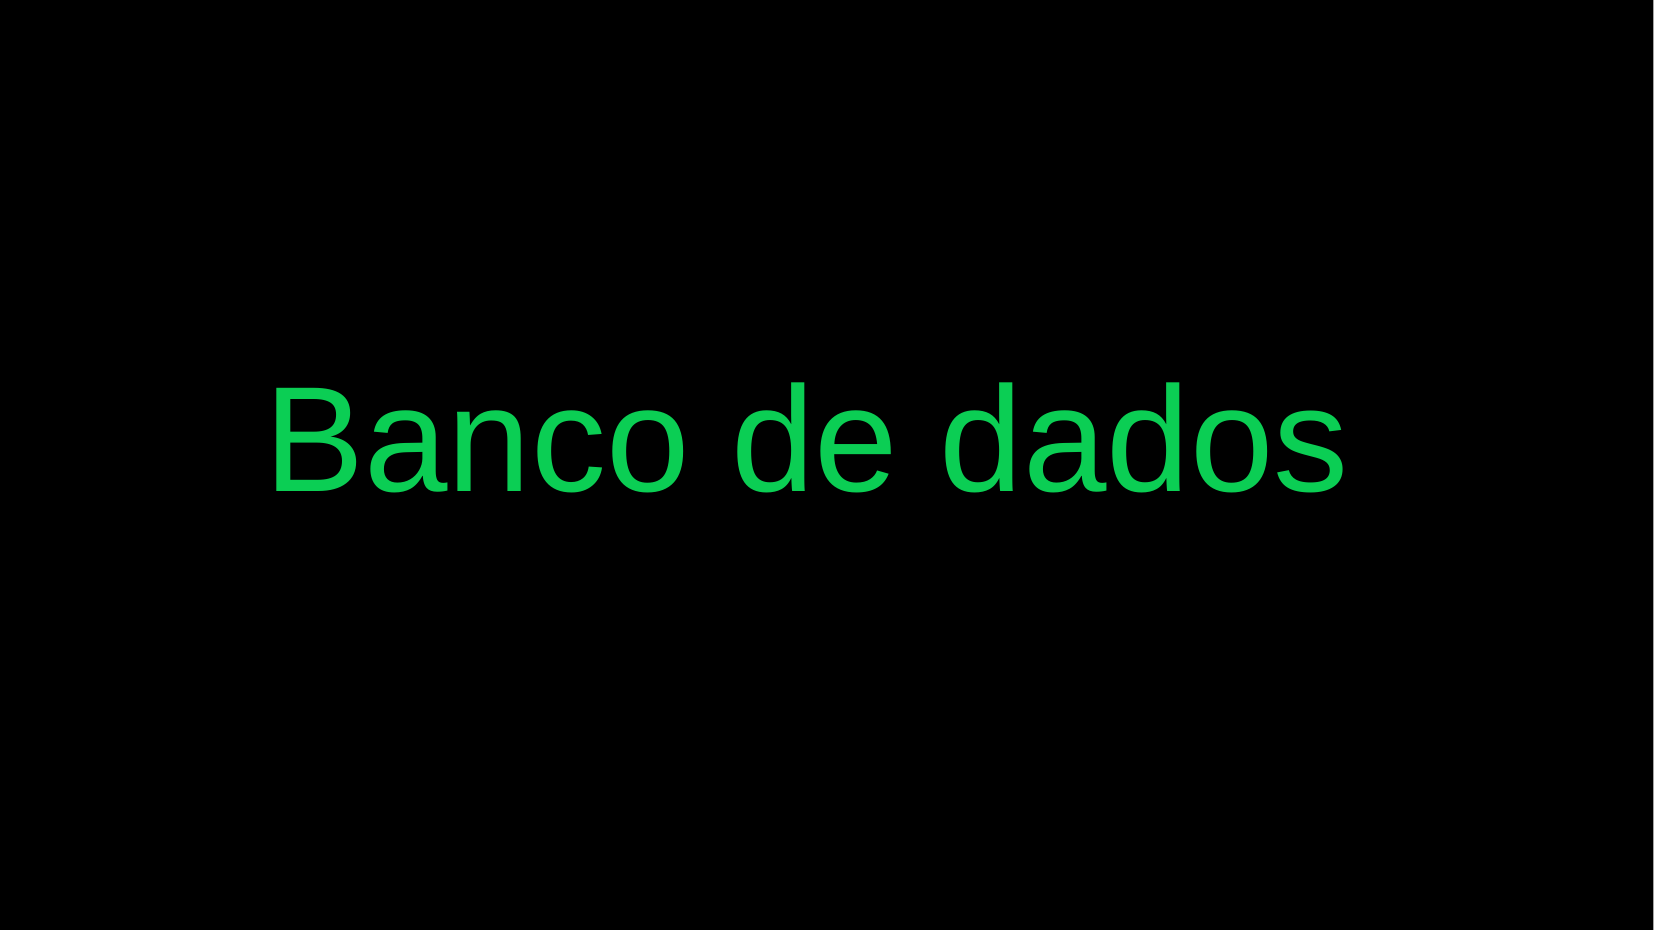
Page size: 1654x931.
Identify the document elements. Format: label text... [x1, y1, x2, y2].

title Banco de dados [63, 337, 1552, 542]
